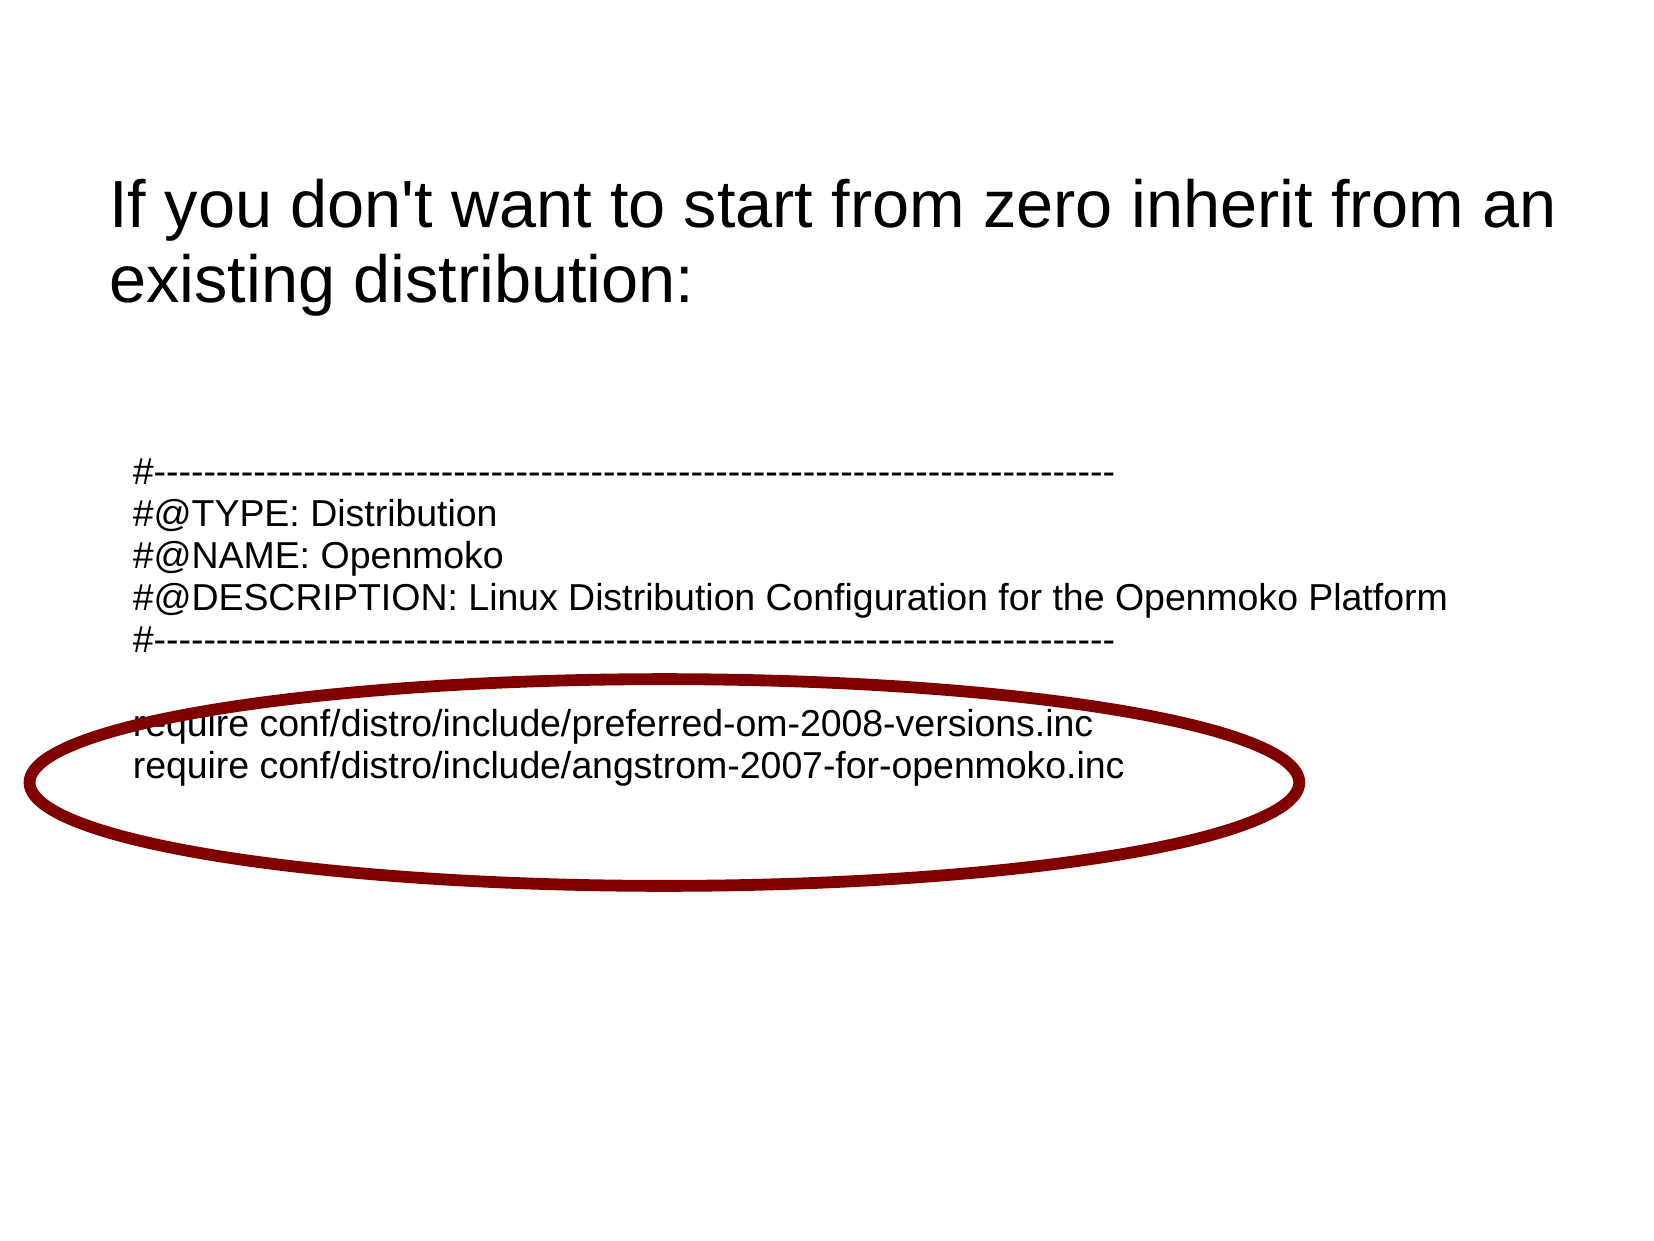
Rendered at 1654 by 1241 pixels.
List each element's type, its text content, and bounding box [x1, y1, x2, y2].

text_box #----------------------------------------------------------------------------- #@TYPE: Distribution #@NAME: Openmoko #@DESCRIPTION: Linux Distribution Configuration for the Openmoko Platform #----------------------------------------------------------------------------- require conf/distro/include/preferred-om-2008-versions.inc require conf/distro/include/angstrom-2007-for-openmoko.inc [118, 442, 1565, 923]
text_box #----------------------------------------------------------------------------- #@TYPE: Distribution #@NAME: Openmoko #@DESCRIPTION: Linux Distribution Configuration for the Openmoko Platform #----------------------------------------------------------------------------- require conf/distro/include/preferred-om-2008-versions.inc require conf/distro/include/angstrom-2007-for-openmoko.inc [118, 686, 1293, 879]
text_box If you don't want to start from zero inherit from an existing distribution: [94, 159, 1573, 341]
